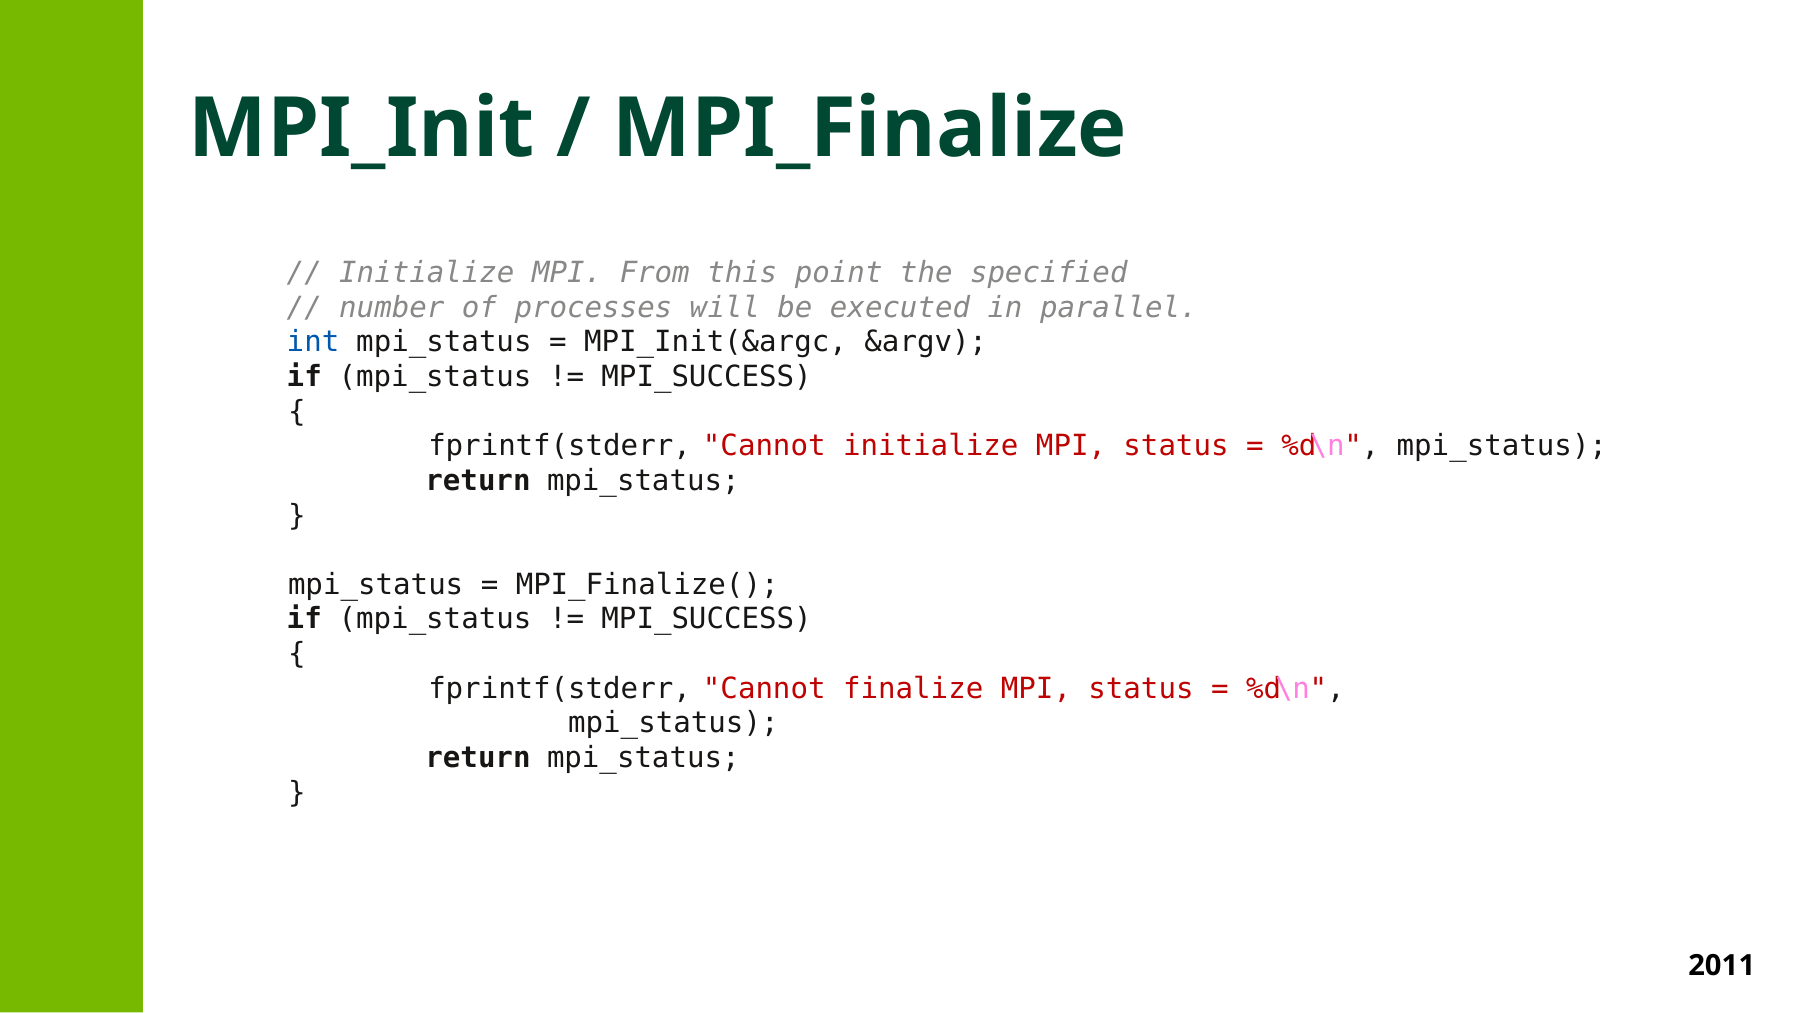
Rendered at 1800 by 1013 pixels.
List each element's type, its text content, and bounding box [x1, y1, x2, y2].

title MPI_Init / MPI_Finalize [188, 40, 1733, 211]
chart [146, 255, 1733, 939]
